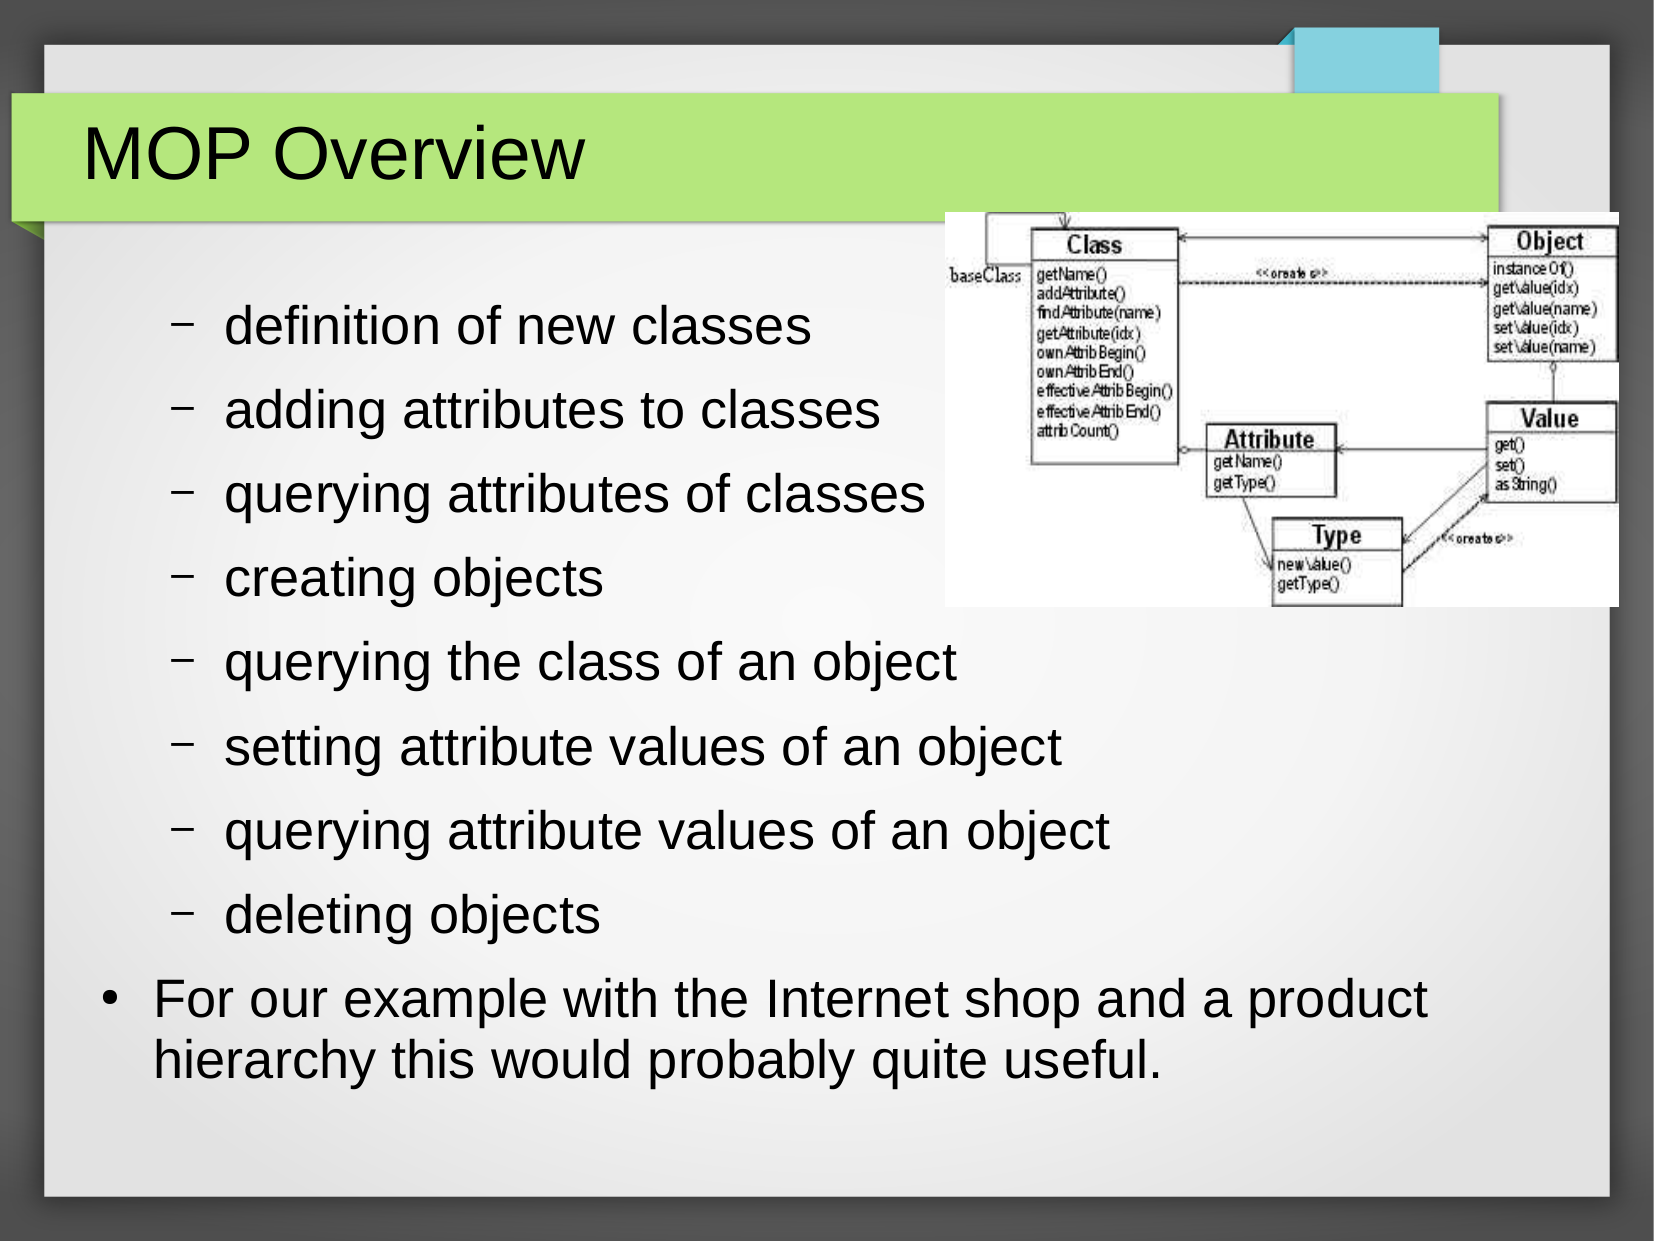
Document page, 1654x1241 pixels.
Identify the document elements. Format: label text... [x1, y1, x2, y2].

list definition of new classes adding attributes to classes querying attributes of classes creating objects querying the class of an object setting attribute values of an object querying attribute values of an object deleting objects For our example with the Internet shop and a product hierarchy this would probably quite useful. [82, 295, 1571, 1130]
picture [0, 0, 1654, 1241]
title MOP Overview [82, 94, 1264, 213]
